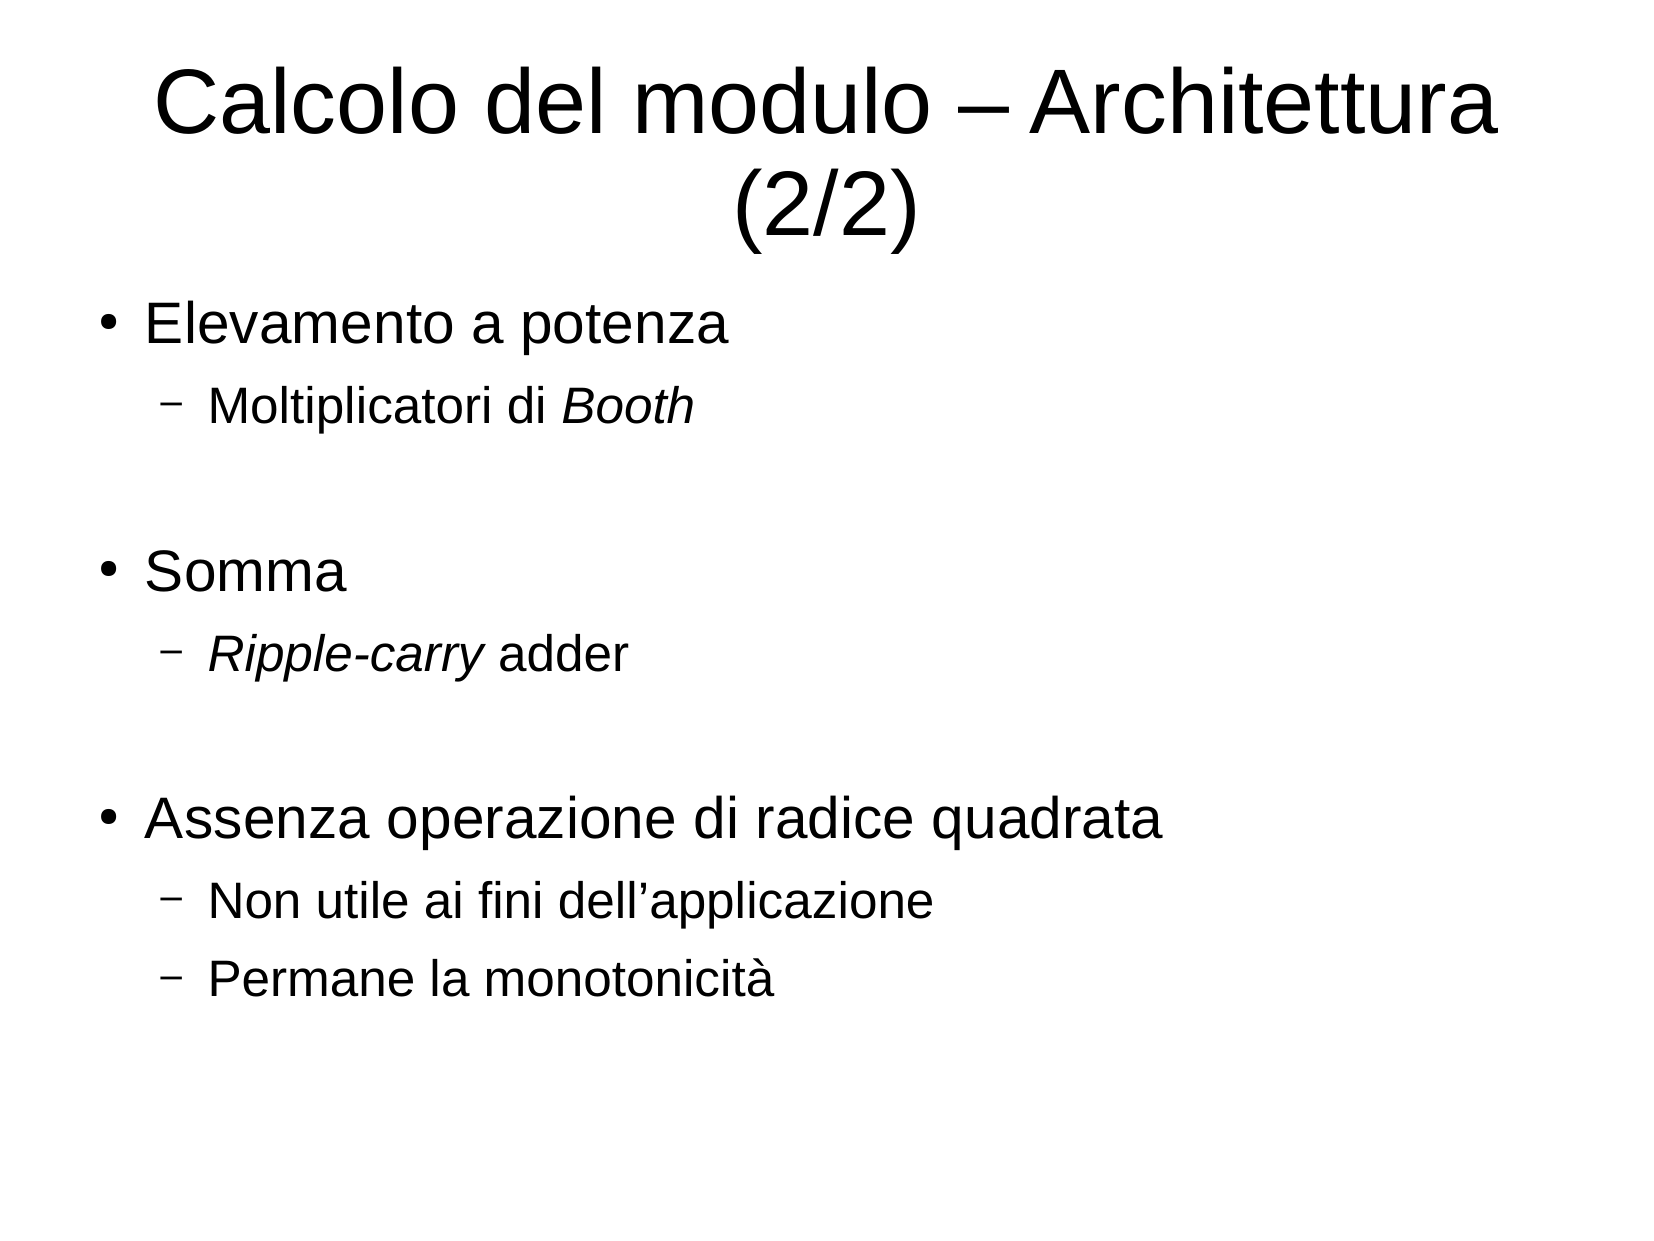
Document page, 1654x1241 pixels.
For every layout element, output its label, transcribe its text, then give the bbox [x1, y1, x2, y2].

title Calcolo del modulo – Architettura (2/2) [82, 49, 1571, 257]
list Elevamento a potenza Moltiplicatori di Booth Somma Ripple-carry adder Assenza operazione di radice quadrata Non utile ai fini dell’applicazione Permane la monotonicità [82, 290, 1571, 1010]
